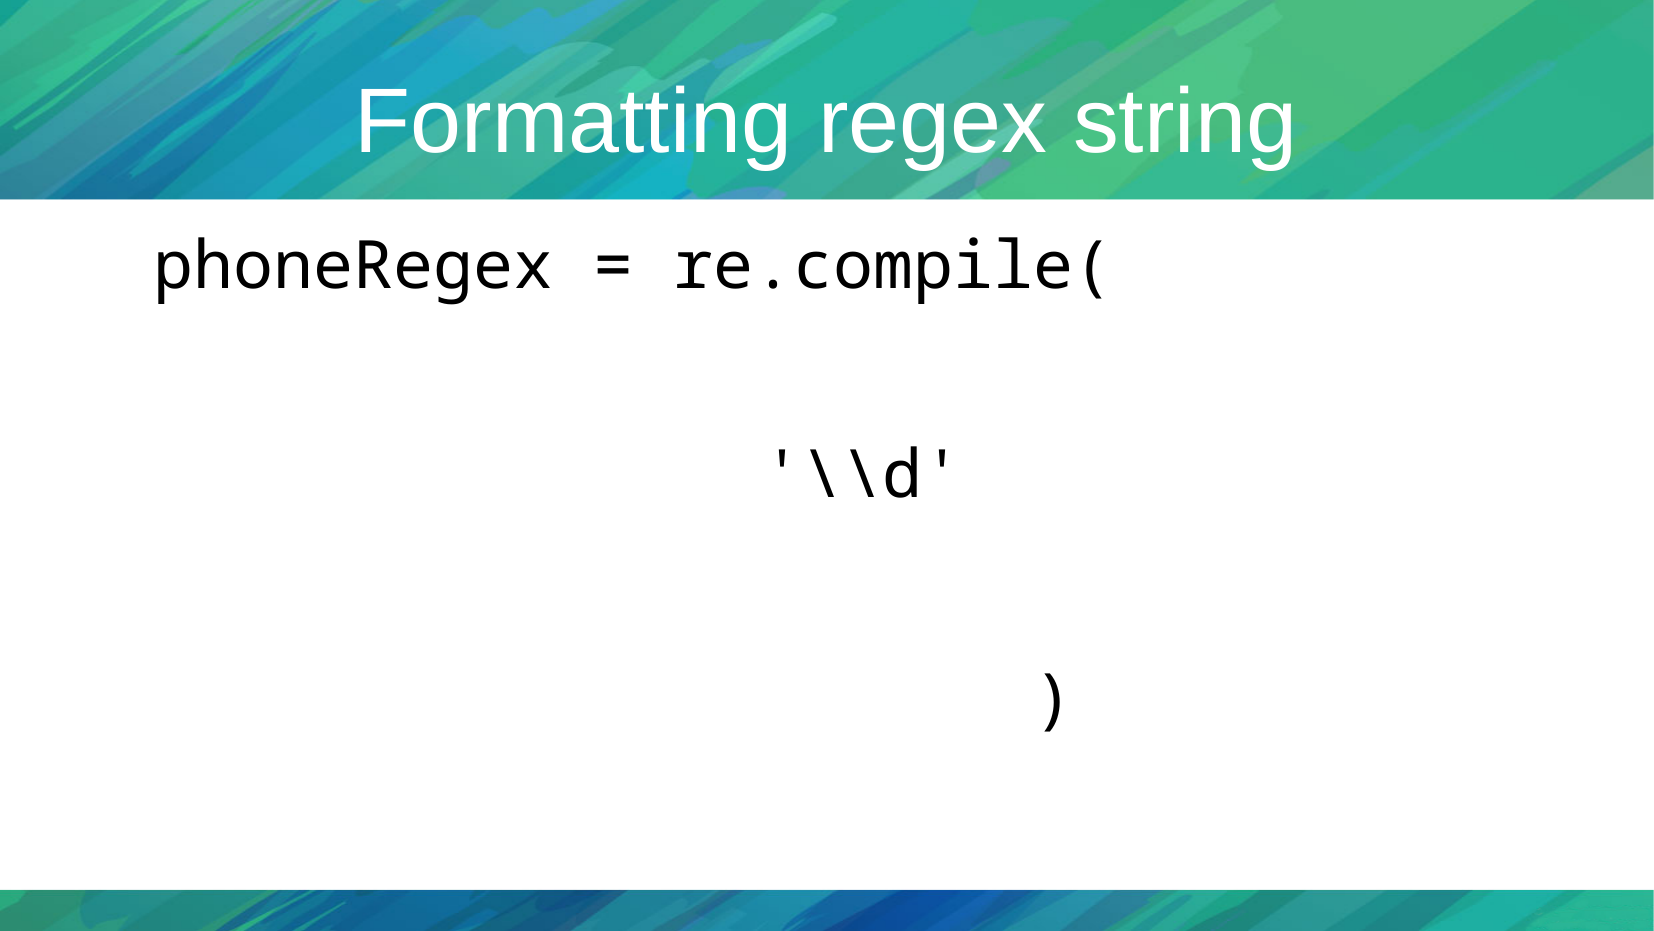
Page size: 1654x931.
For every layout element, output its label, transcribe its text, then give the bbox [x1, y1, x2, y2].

list phoneRegex = re.compile( '\\d' ) [82, 217, 1571, 757]
title Formatting regex string [82, 42, 1571, 199]
picture [0, 0, 1654, 931]
